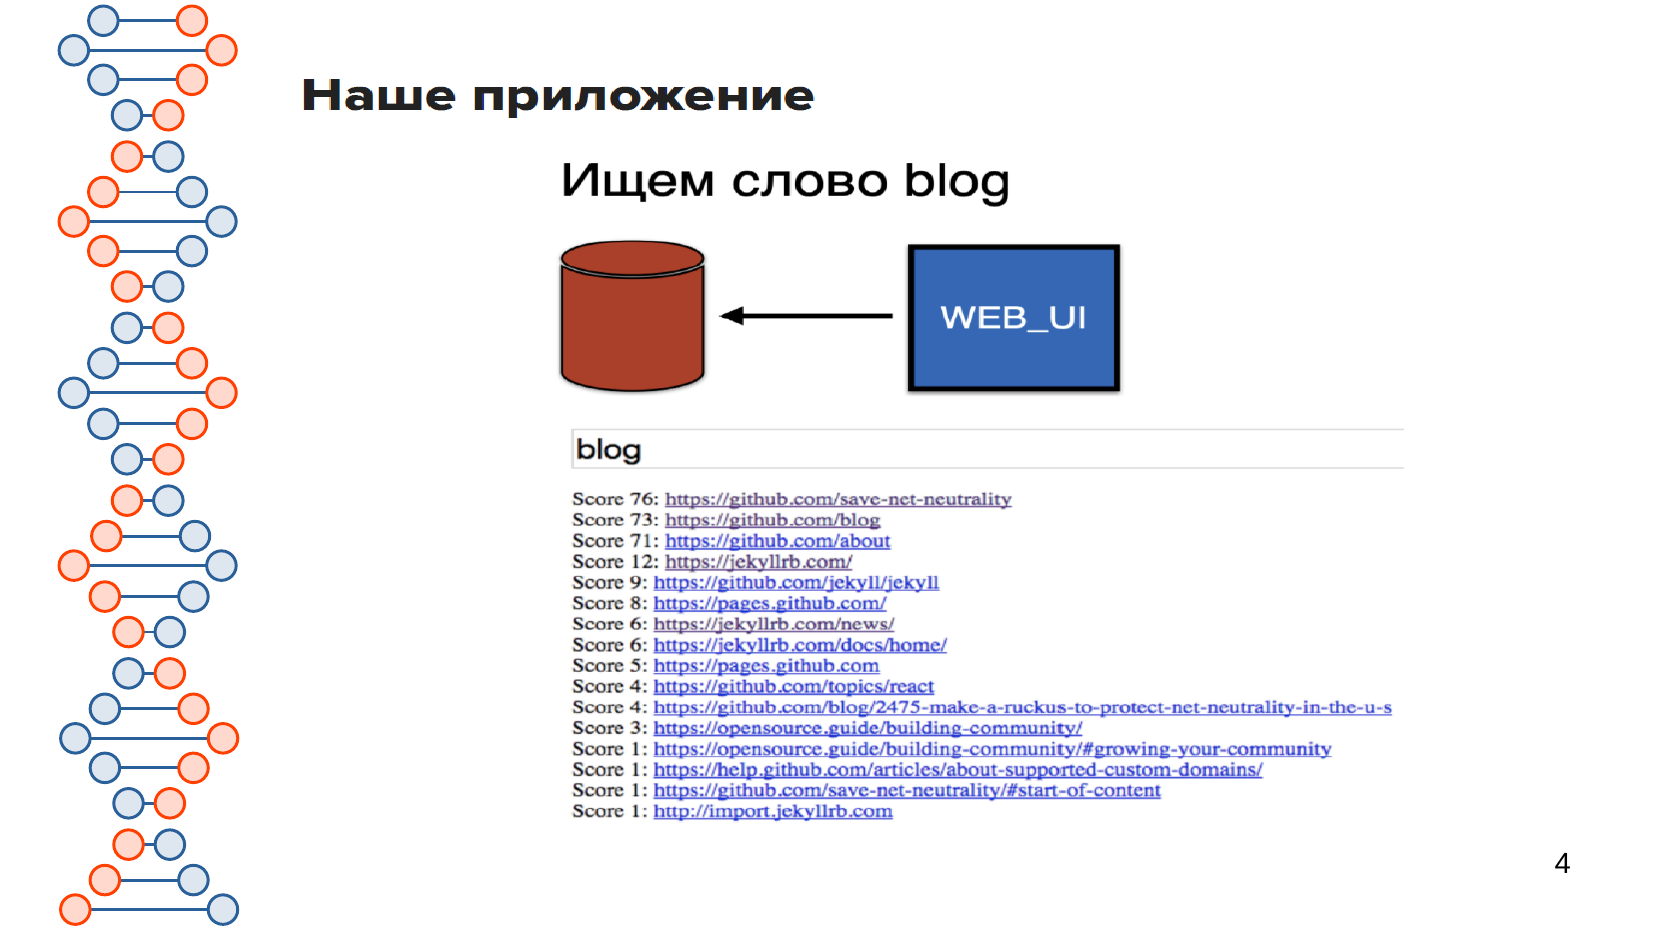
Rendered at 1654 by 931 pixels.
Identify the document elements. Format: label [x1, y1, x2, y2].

picture [265, 35, 1595, 834]
